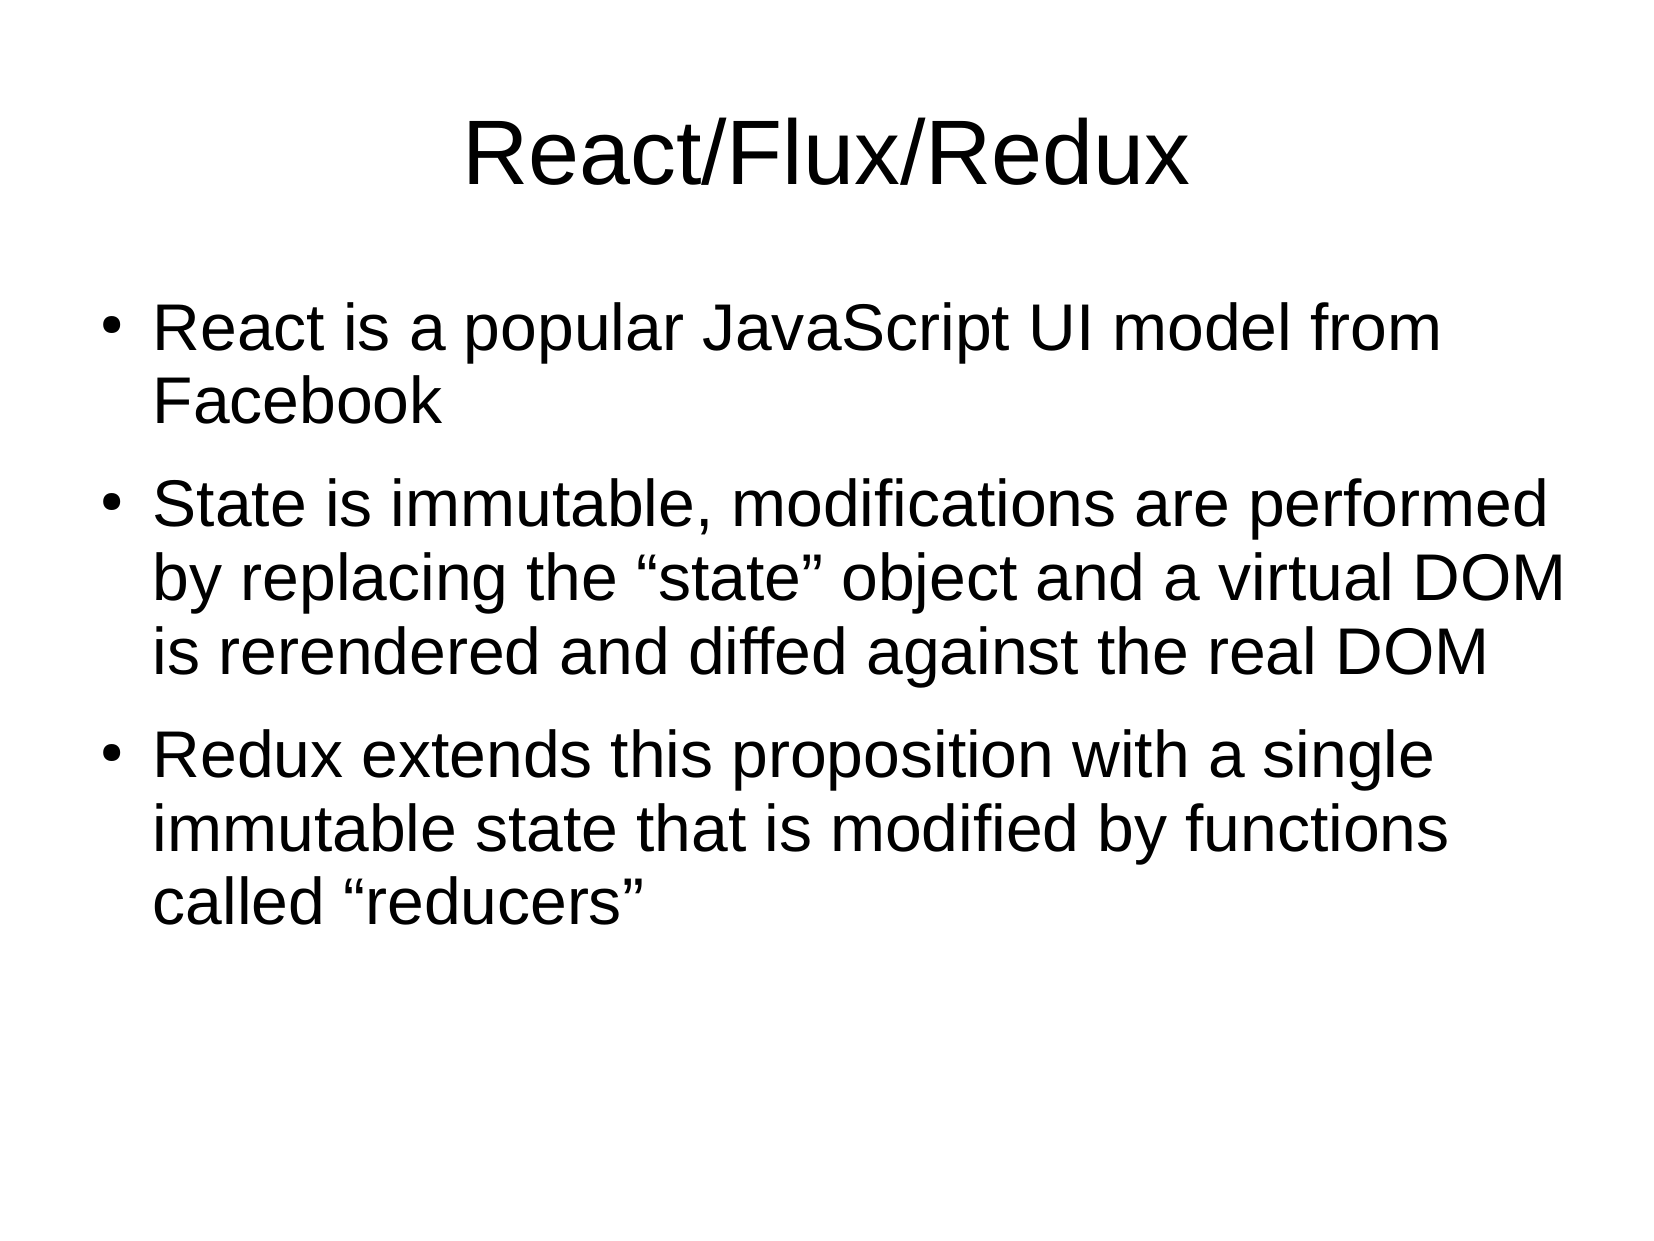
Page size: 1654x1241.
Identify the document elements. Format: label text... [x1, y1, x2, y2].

title React/Flux/Redux [82, 49, 1571, 257]
list React is a popular JavaScript UI model from Facebook State is immutable, modifications are performed by replacing the “state” object and a virtual DOM is rerendered and diffed against the real DOM Redux extends this proposition with a single immutable state that is modified by functions called “reducers” [82, 290, 1571, 1010]
